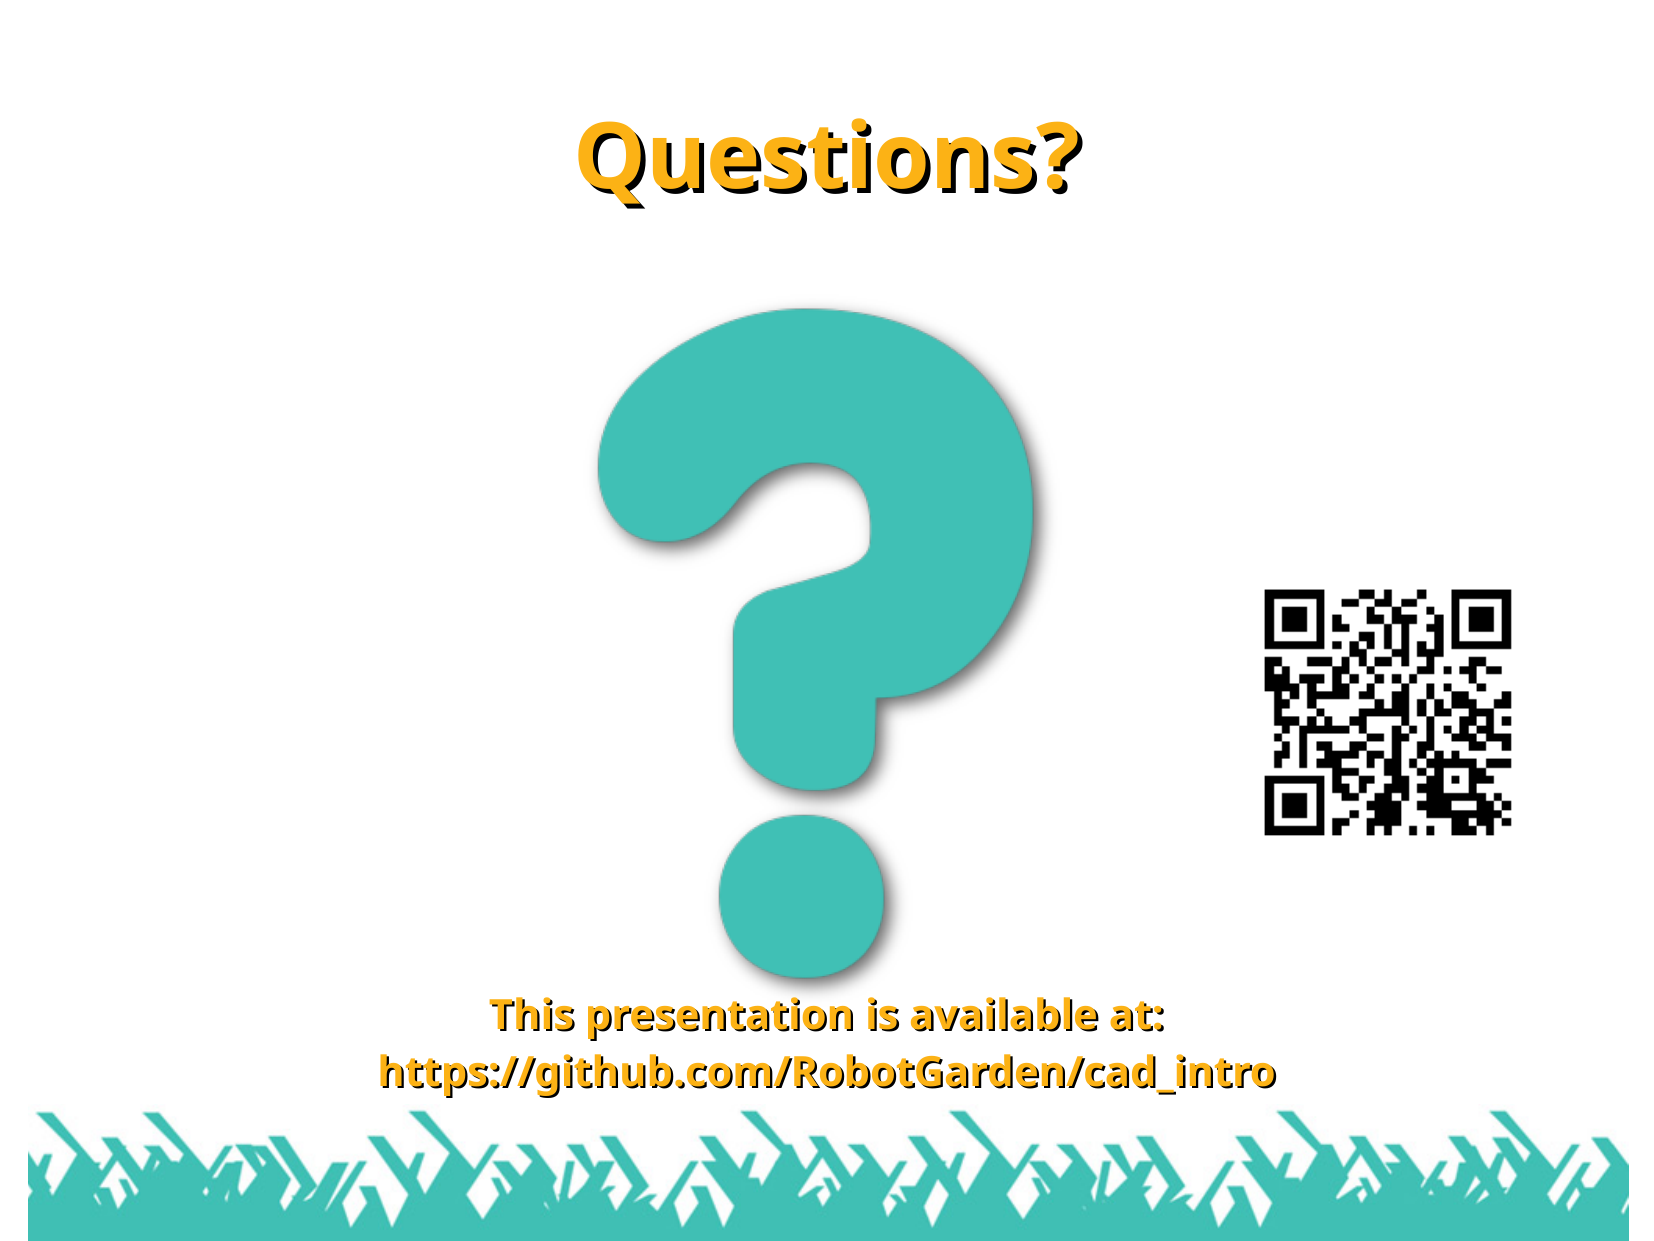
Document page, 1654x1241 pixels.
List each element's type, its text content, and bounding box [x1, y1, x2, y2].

picture [1232, 557, 1546, 871]
picture [28, 1104, 1629, 1241]
title Questions? [82, 49, 1571, 257]
picture [581, 290, 1072, 977]
text_box This presentation is available at: https://github.com/RobotGarden/cad_intro [301, 977, 1352, 1127]
